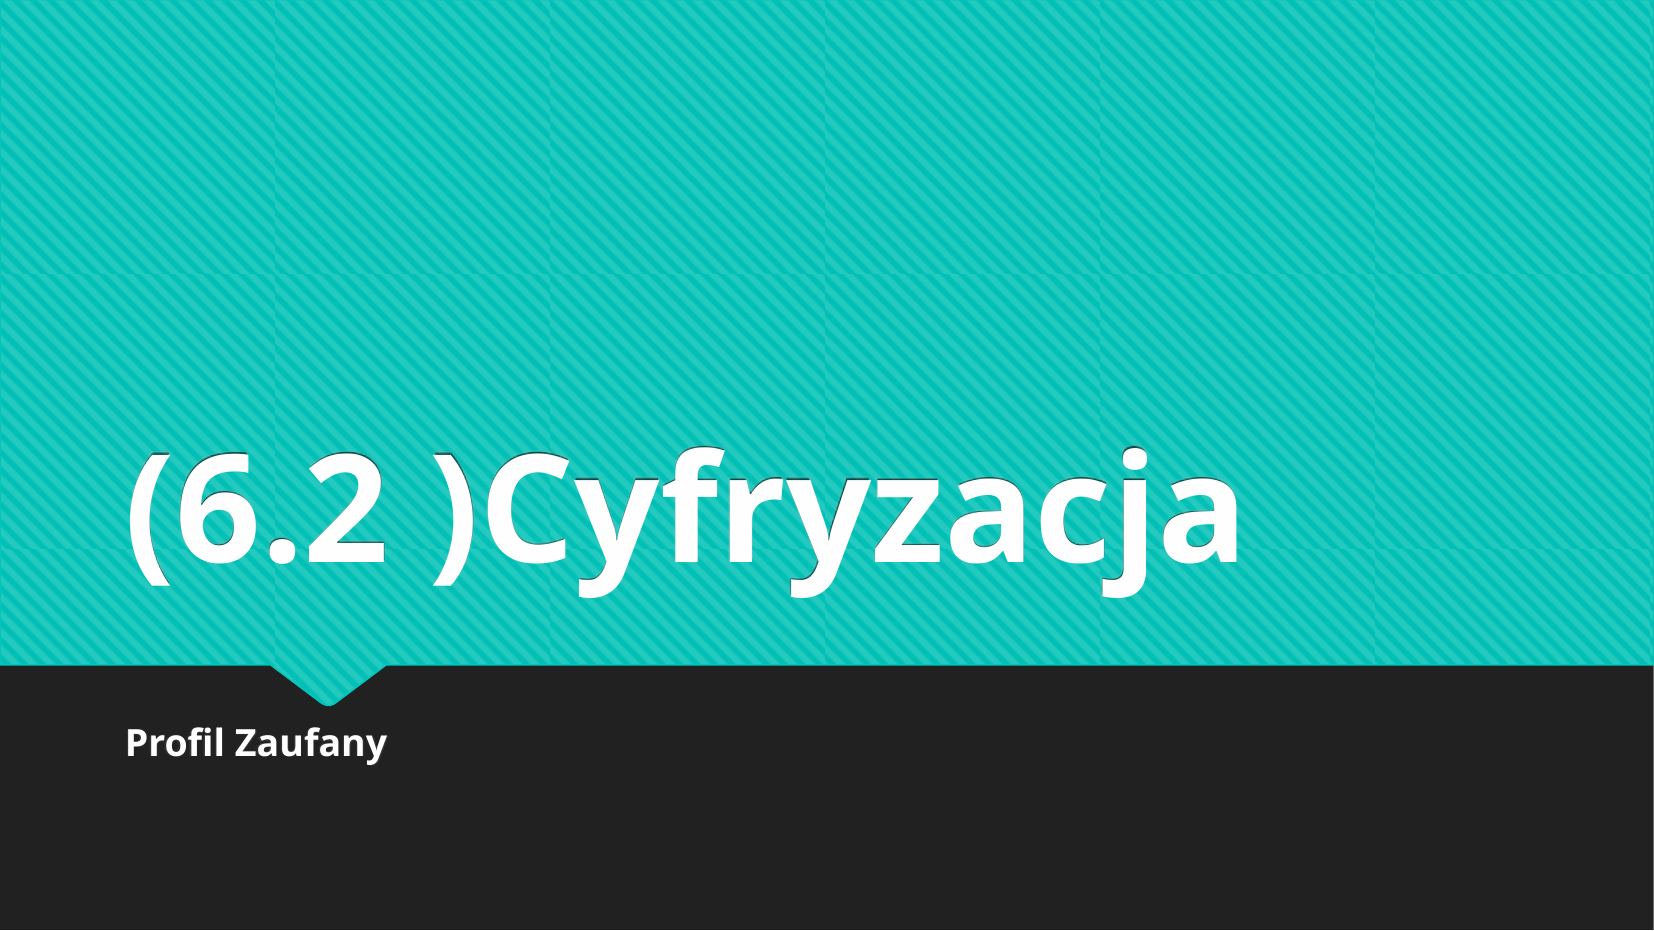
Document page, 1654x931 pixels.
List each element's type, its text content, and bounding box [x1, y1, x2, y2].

title (6.2 )Cyfryzacja [109, 402, 1544, 600]
subtitle Profil Zaufany [109, 716, 1544, 776]
